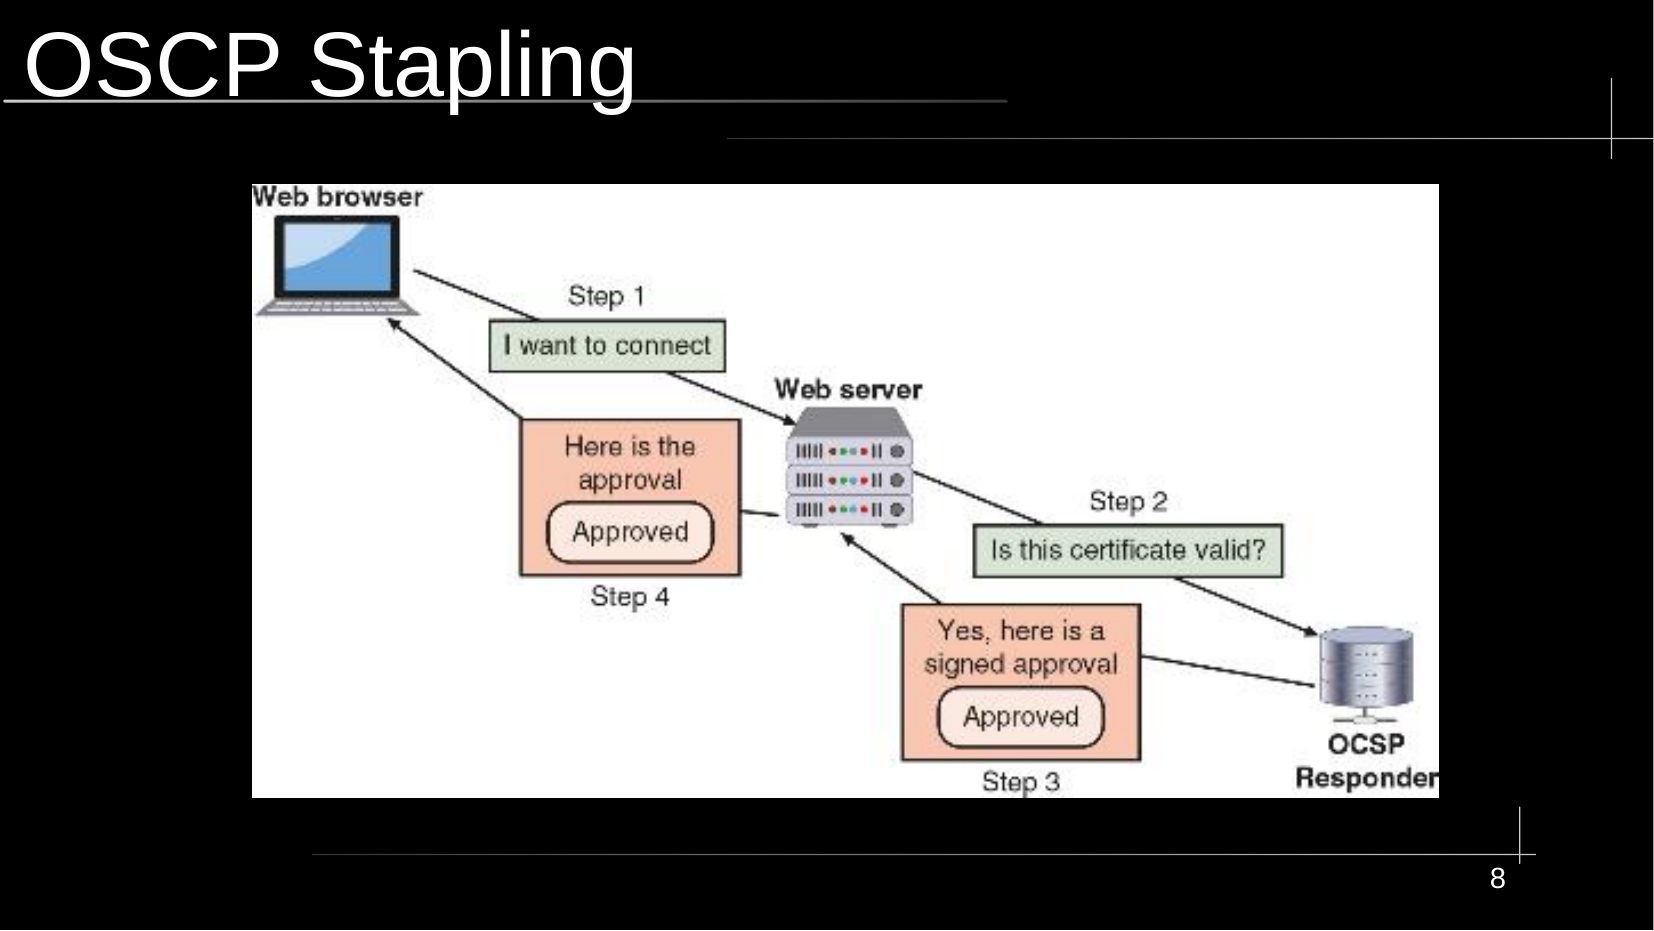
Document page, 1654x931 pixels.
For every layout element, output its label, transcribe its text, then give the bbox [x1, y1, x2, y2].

picture [252, 184, 1439, 798]
title OSCP Stapling [23, 11, 1589, 119]
